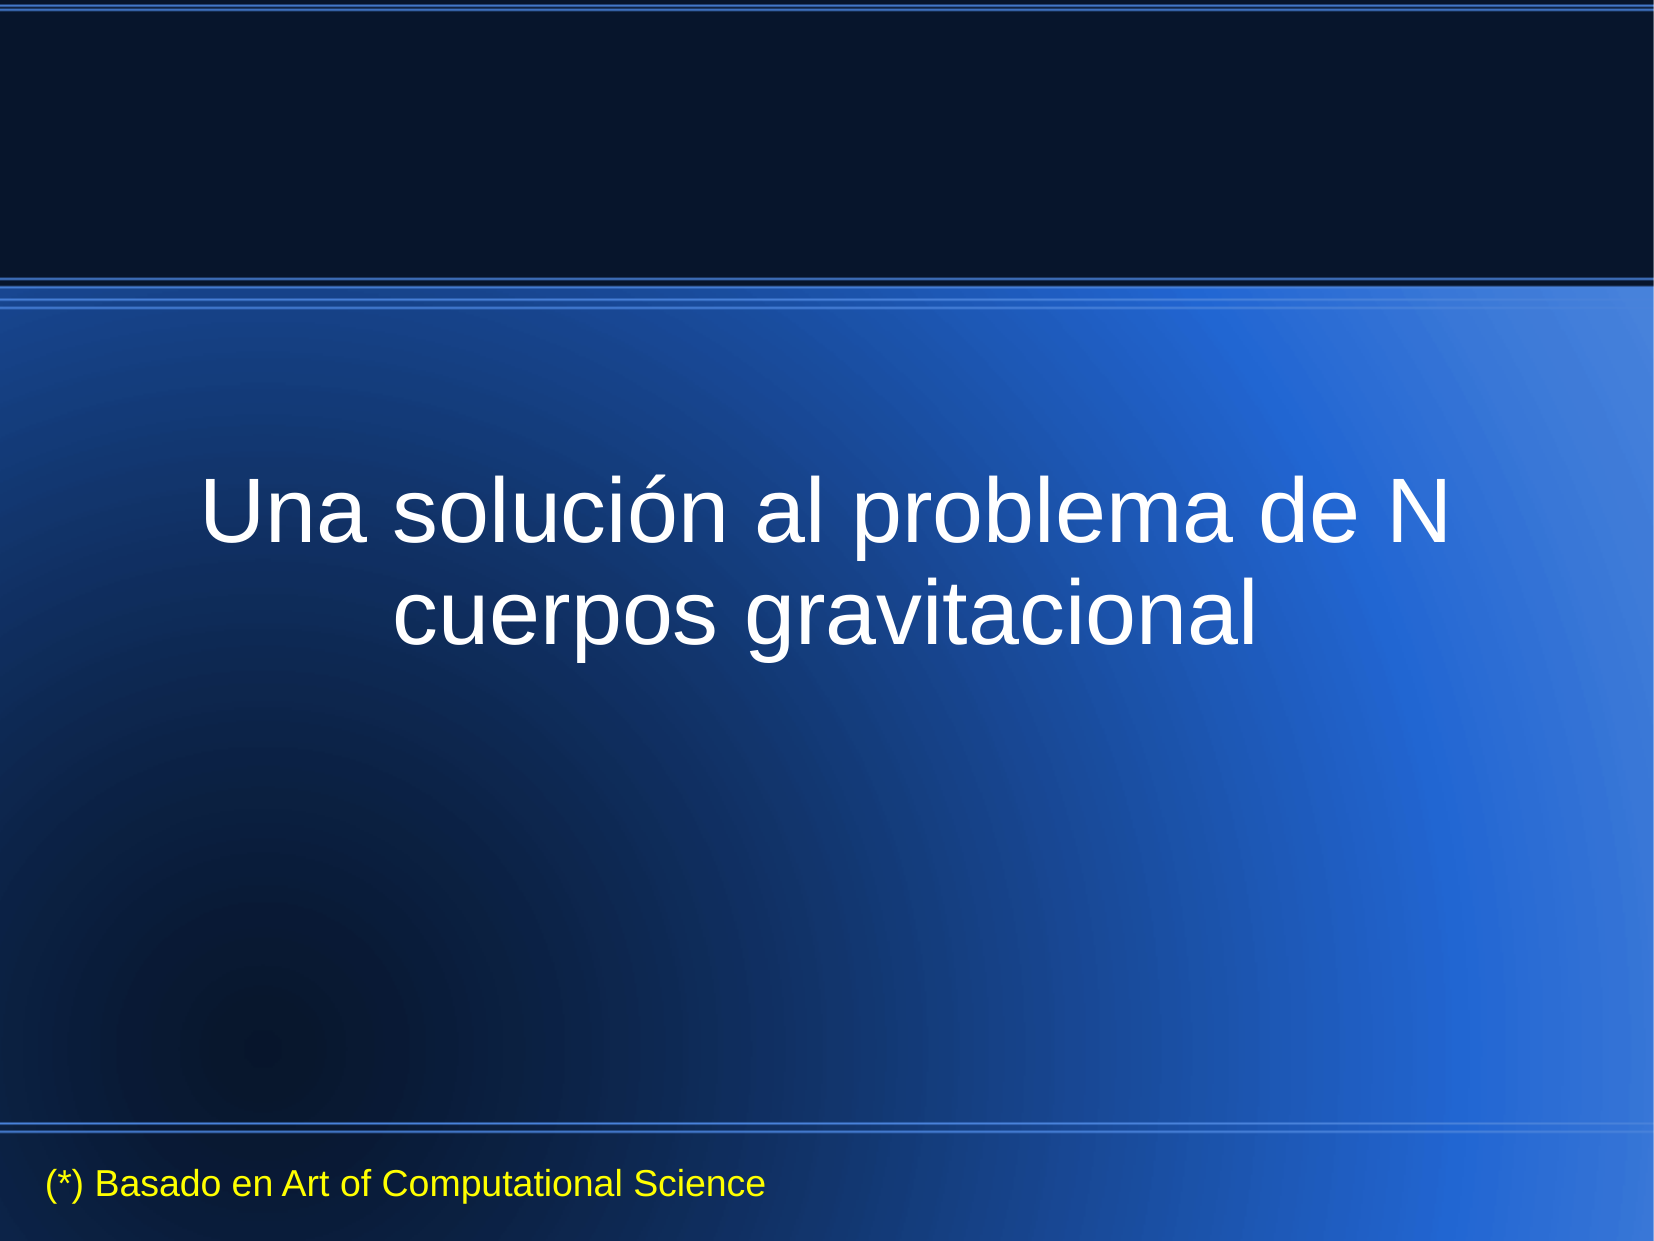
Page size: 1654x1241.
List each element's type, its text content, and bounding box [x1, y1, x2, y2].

picture [0, 0, 1654, 1241]
subtitle Una solución al problema de N cuerpos gravitacional [82, 49, 1571, 1075]
text_box (*) Basado en Art of Computational Science [30, 1155, 1576, 1212]
